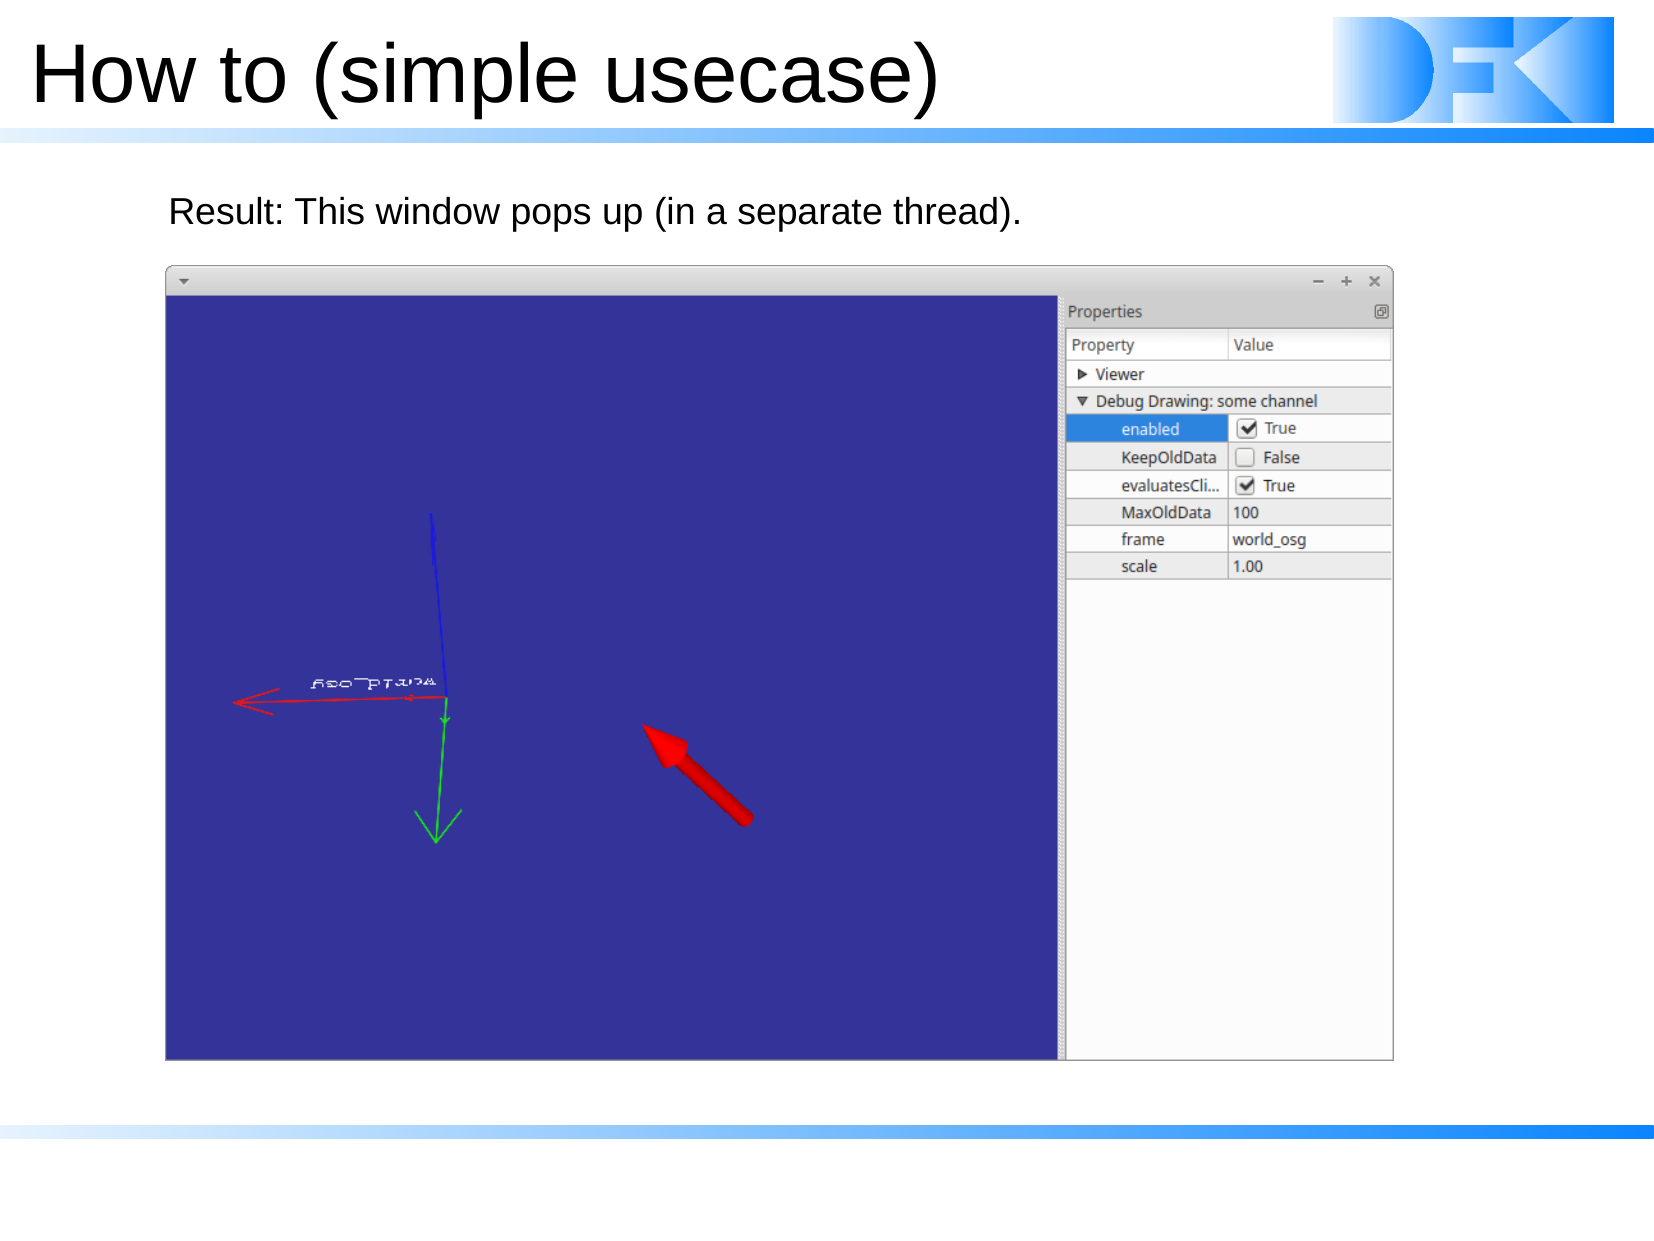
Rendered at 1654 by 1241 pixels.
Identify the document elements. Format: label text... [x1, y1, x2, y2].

text_box Result: This window pops up (in a separate thread). [153, 183, 1229, 240]
title How to (simple usecase) [30, 8, 1291, 139]
picture [1332, 17, 1614, 123]
picture [165, 265, 1394, 1061]
